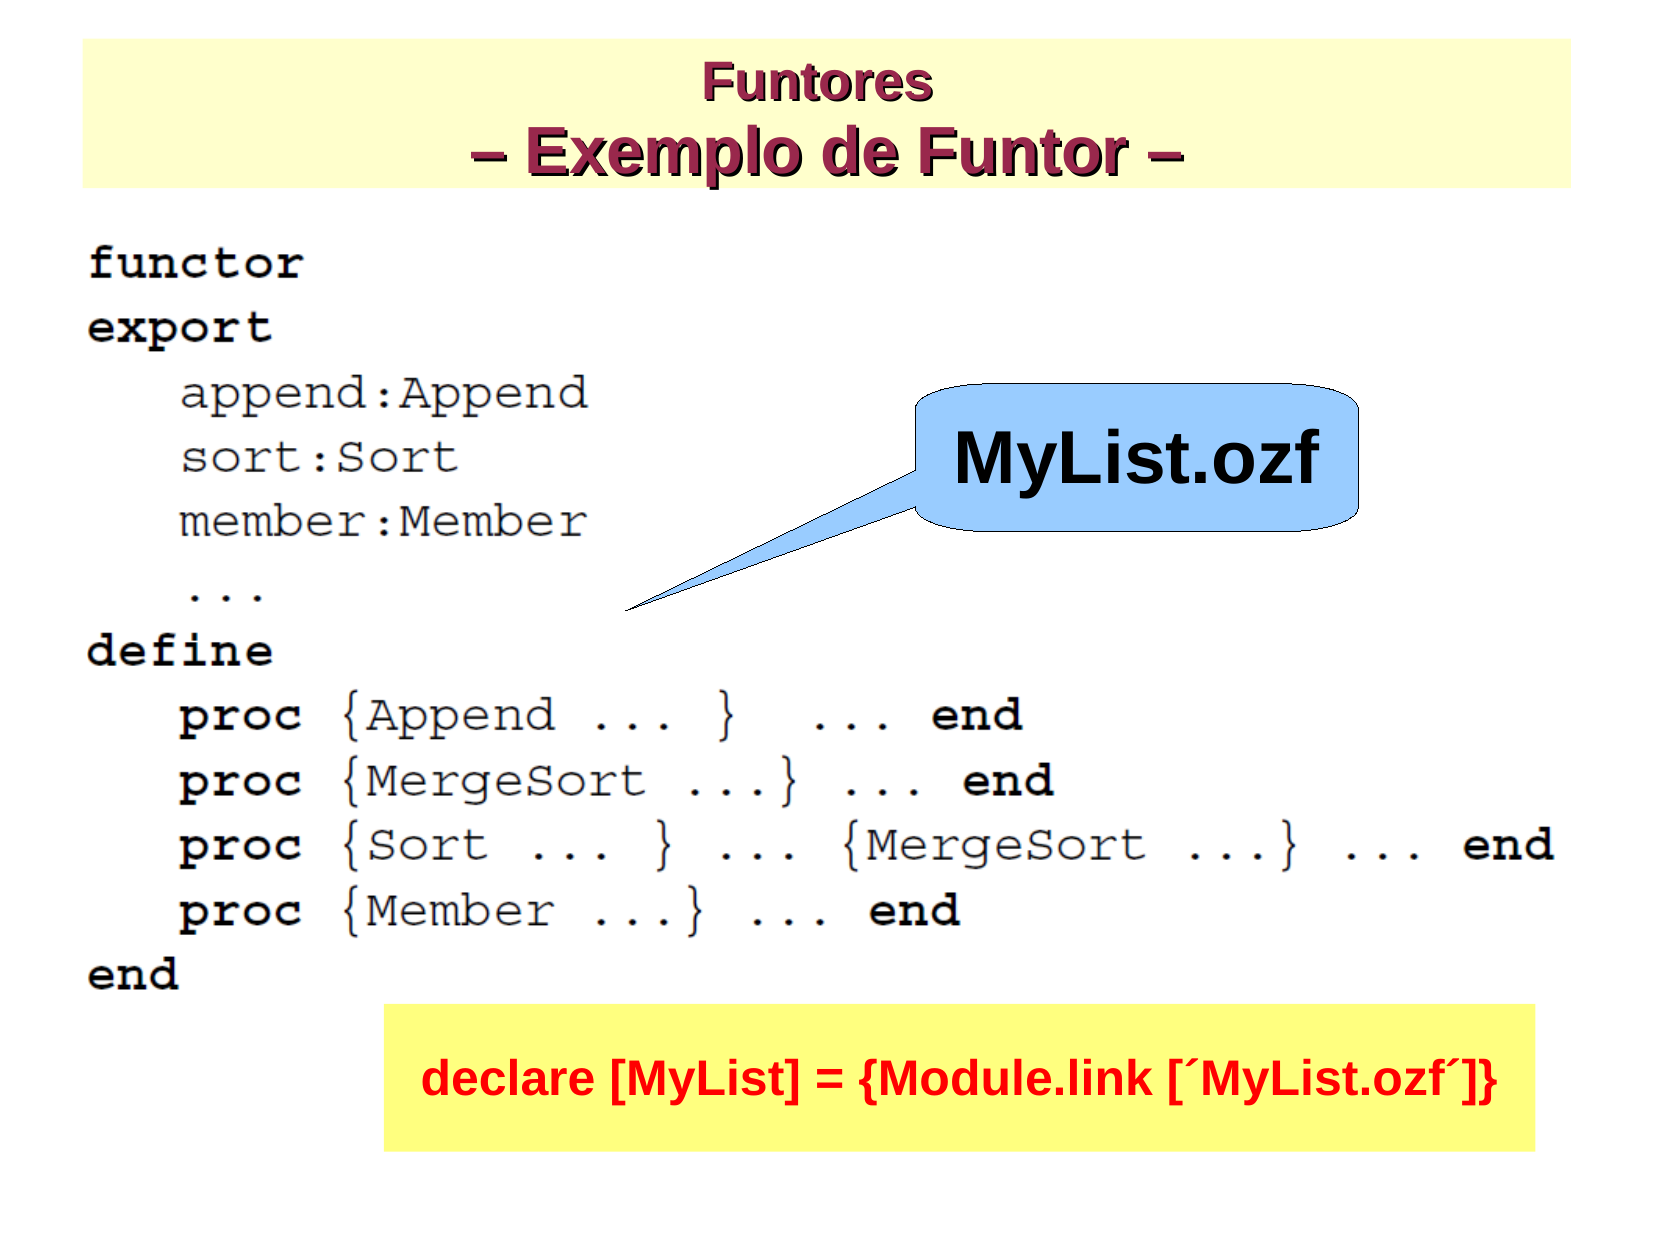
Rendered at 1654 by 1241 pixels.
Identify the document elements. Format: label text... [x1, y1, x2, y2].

picture [87, 239, 1564, 997]
title Funtores – Exemplo de Funtor – [82, 38, 1571, 189]
text_box declare [MyList] = {Module.link [´MyList.ozf´]} [383, 1003, 1536, 1152]
text_box MyList.ozf [625, 383, 1359, 611]
